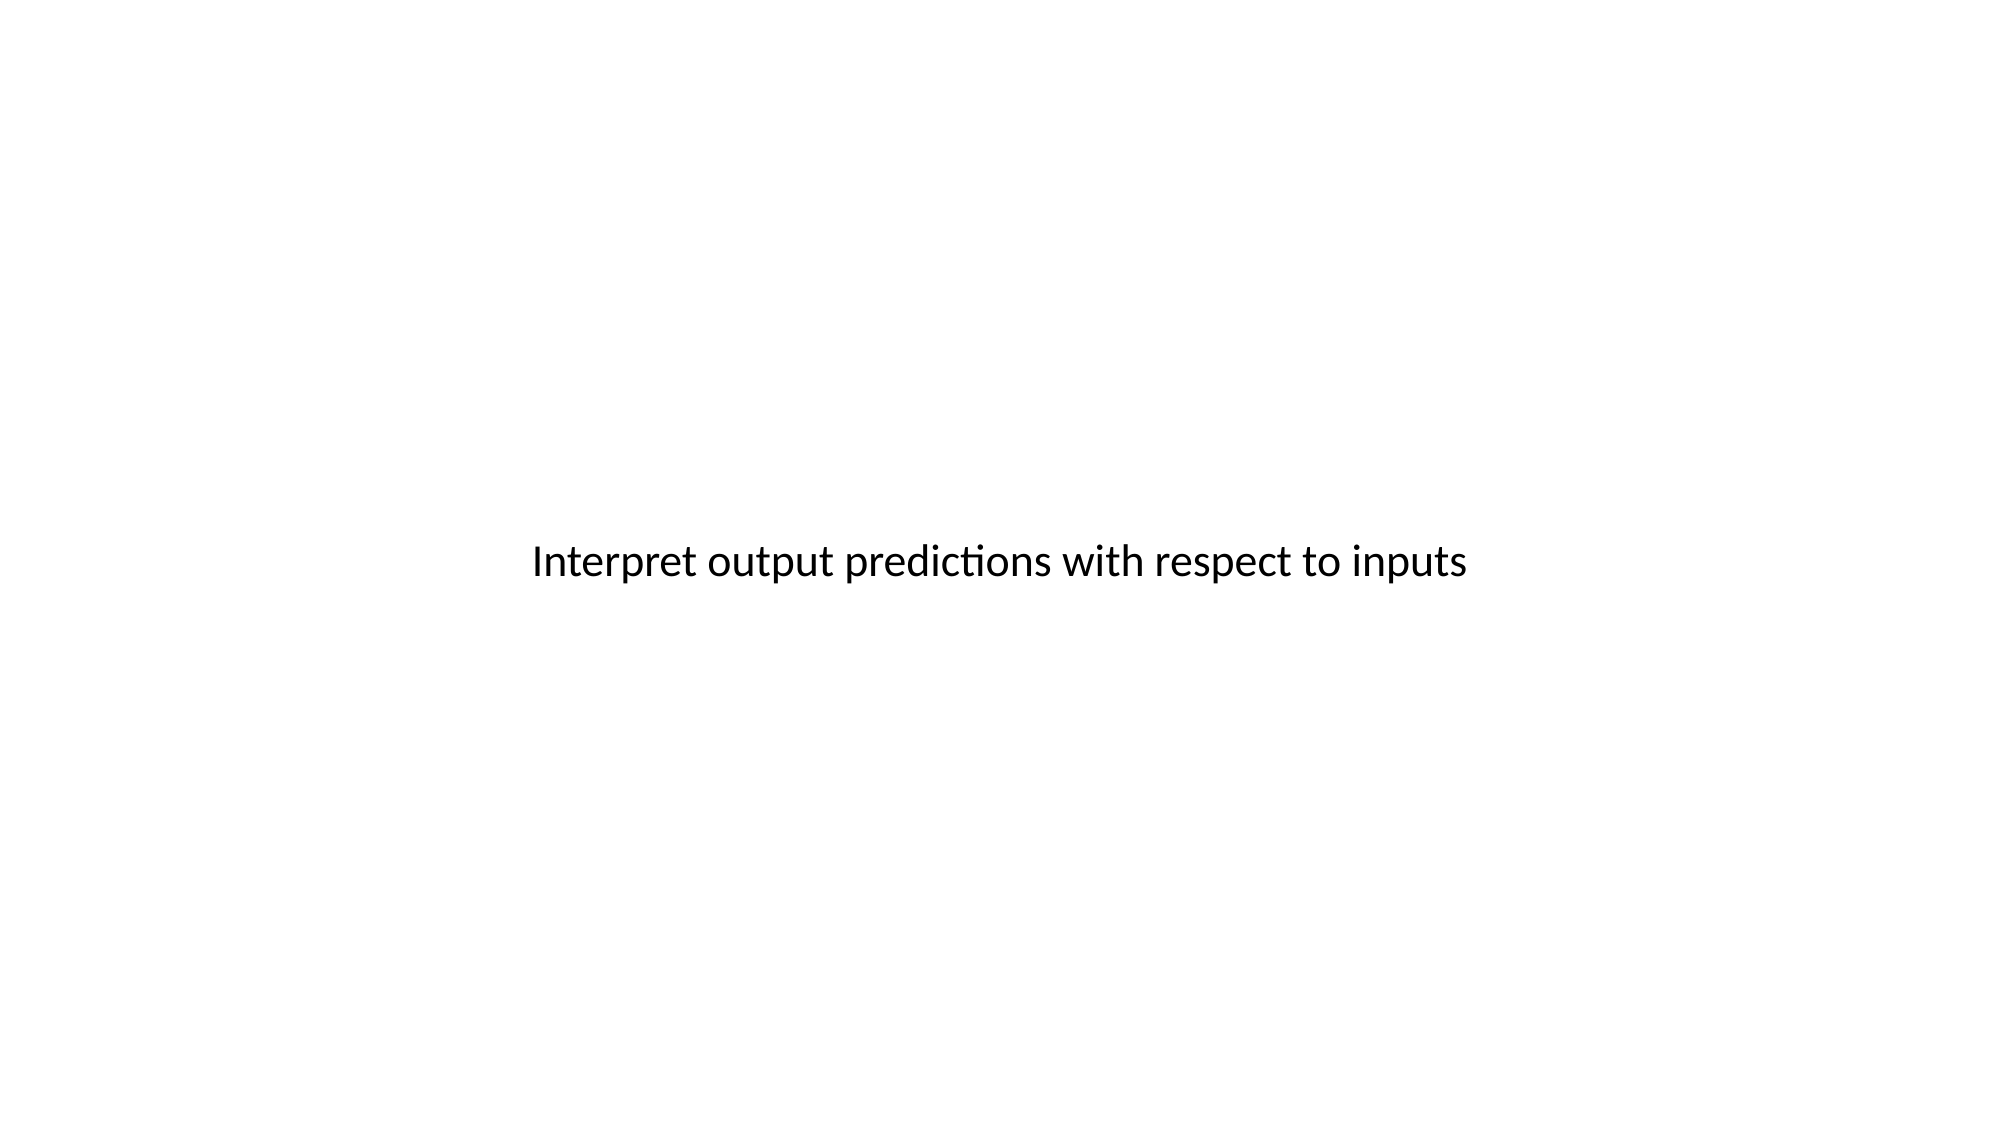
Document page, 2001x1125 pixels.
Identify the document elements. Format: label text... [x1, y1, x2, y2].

list Interpret output predictions with respect to inputs [137, 201, 1863, 916]
